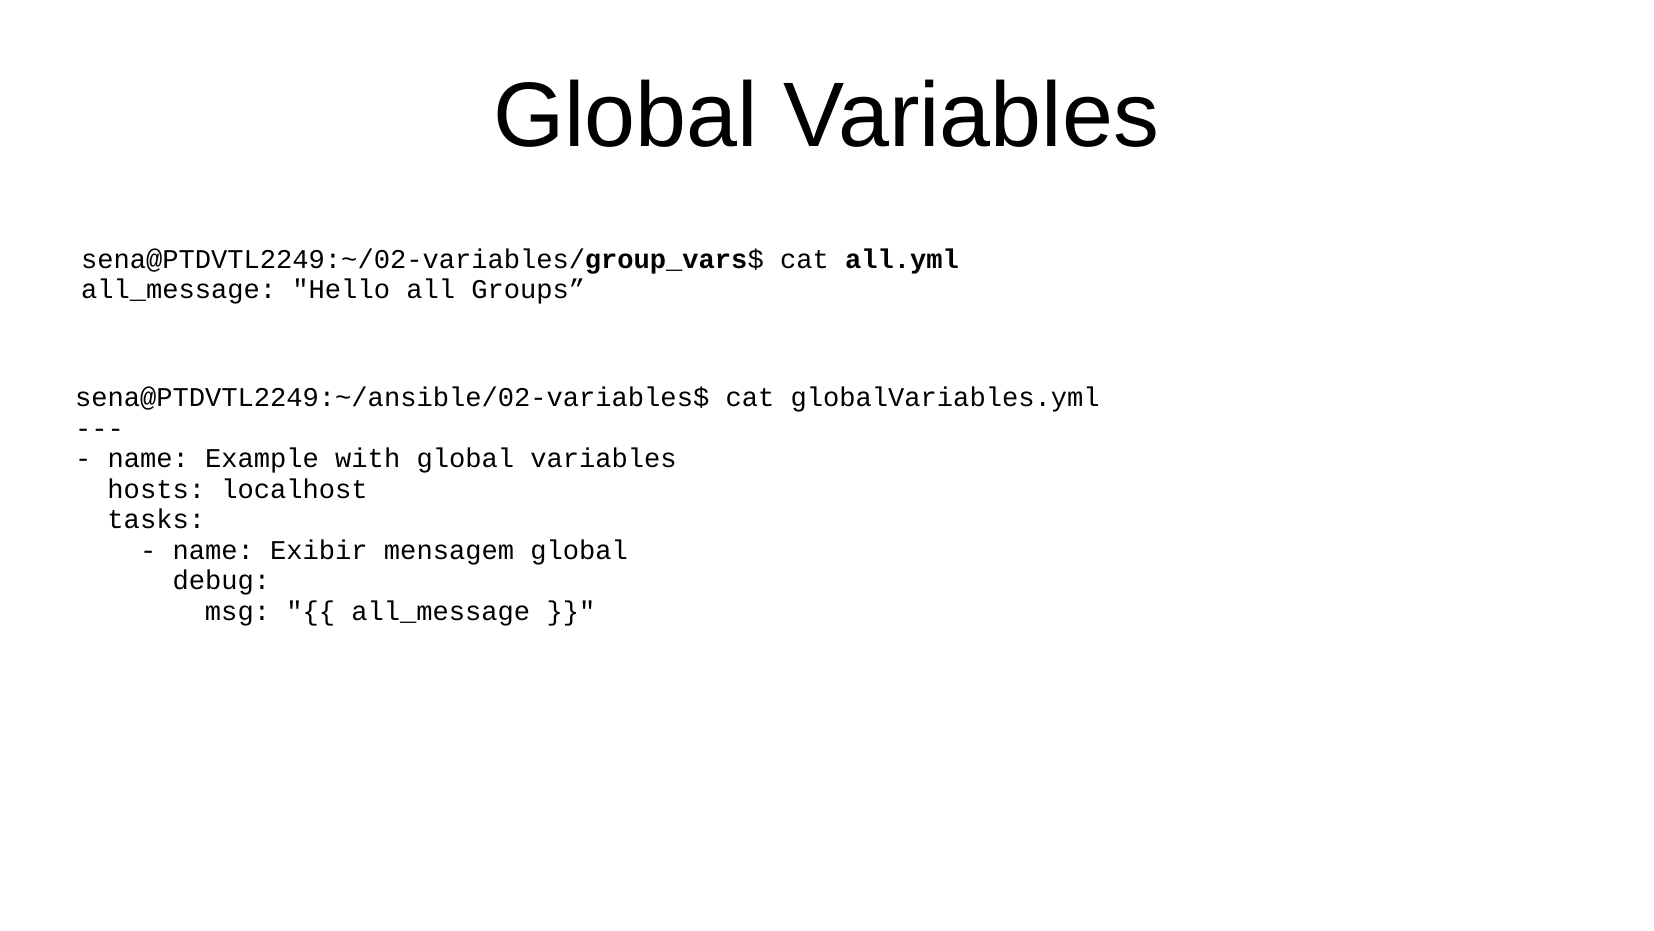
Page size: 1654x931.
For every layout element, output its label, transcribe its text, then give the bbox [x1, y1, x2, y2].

list sena@PTDVTL2249:~/ansible/02-variables$ cat globalVariables.yml --- - name: Example with global variables hosts: localhost tasks: - name: Exibir mensagem global debug: msg: "{{ all_message }}" [75, 384, 1564, 751]
text_box sena@PTDVTL2249:~/02-variables/group_vars$ cat all.yml all_message: "Hello all Groups” [66, 238, 1276, 338]
title Global Variables [82, 37, 1571, 193]
